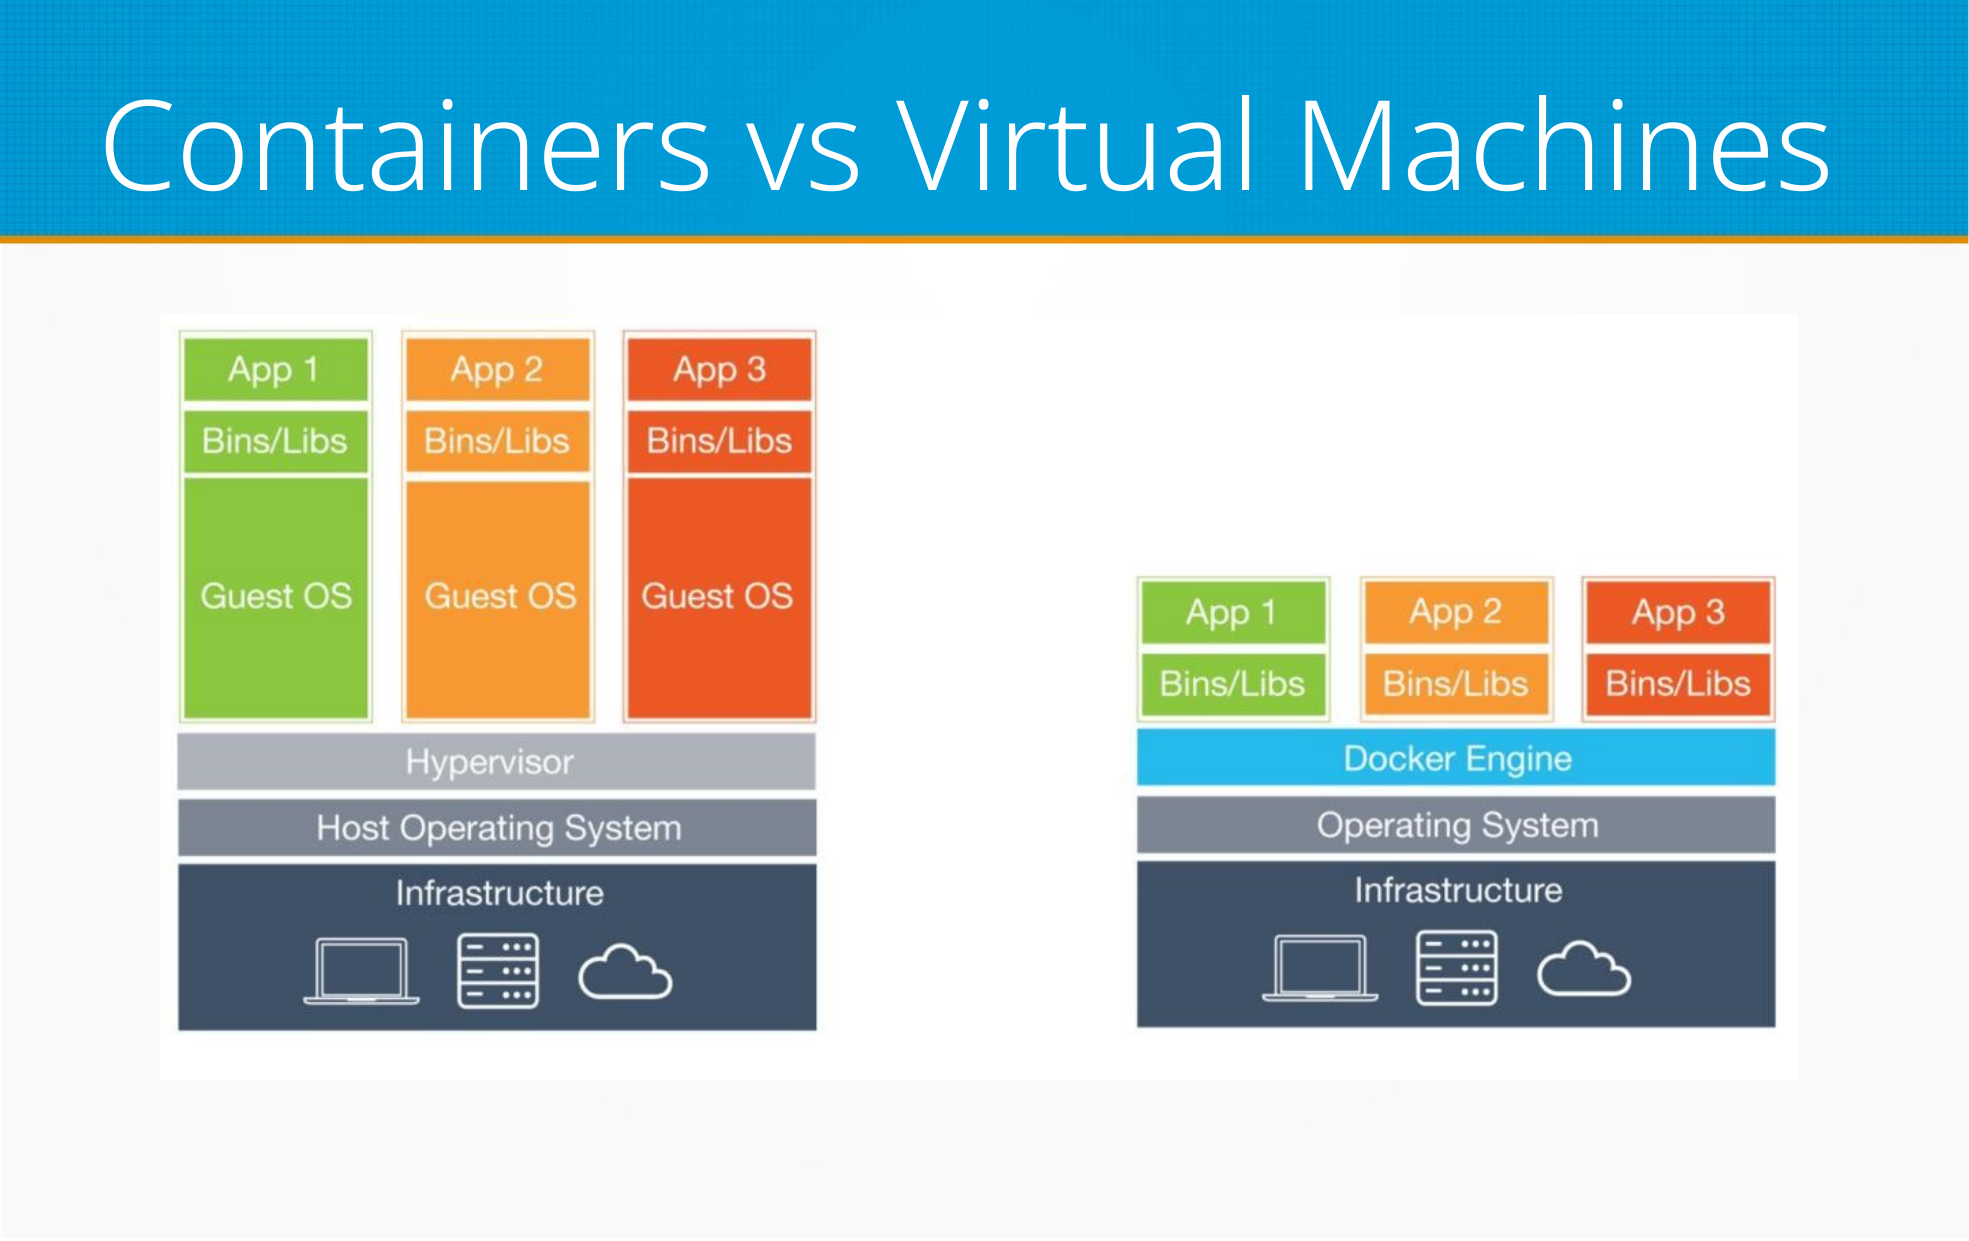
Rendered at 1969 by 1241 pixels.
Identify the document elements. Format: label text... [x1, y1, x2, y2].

title Containers vs Virtual Machines [98, 19, 1870, 227]
picture [0, 233, 1969, 1241]
